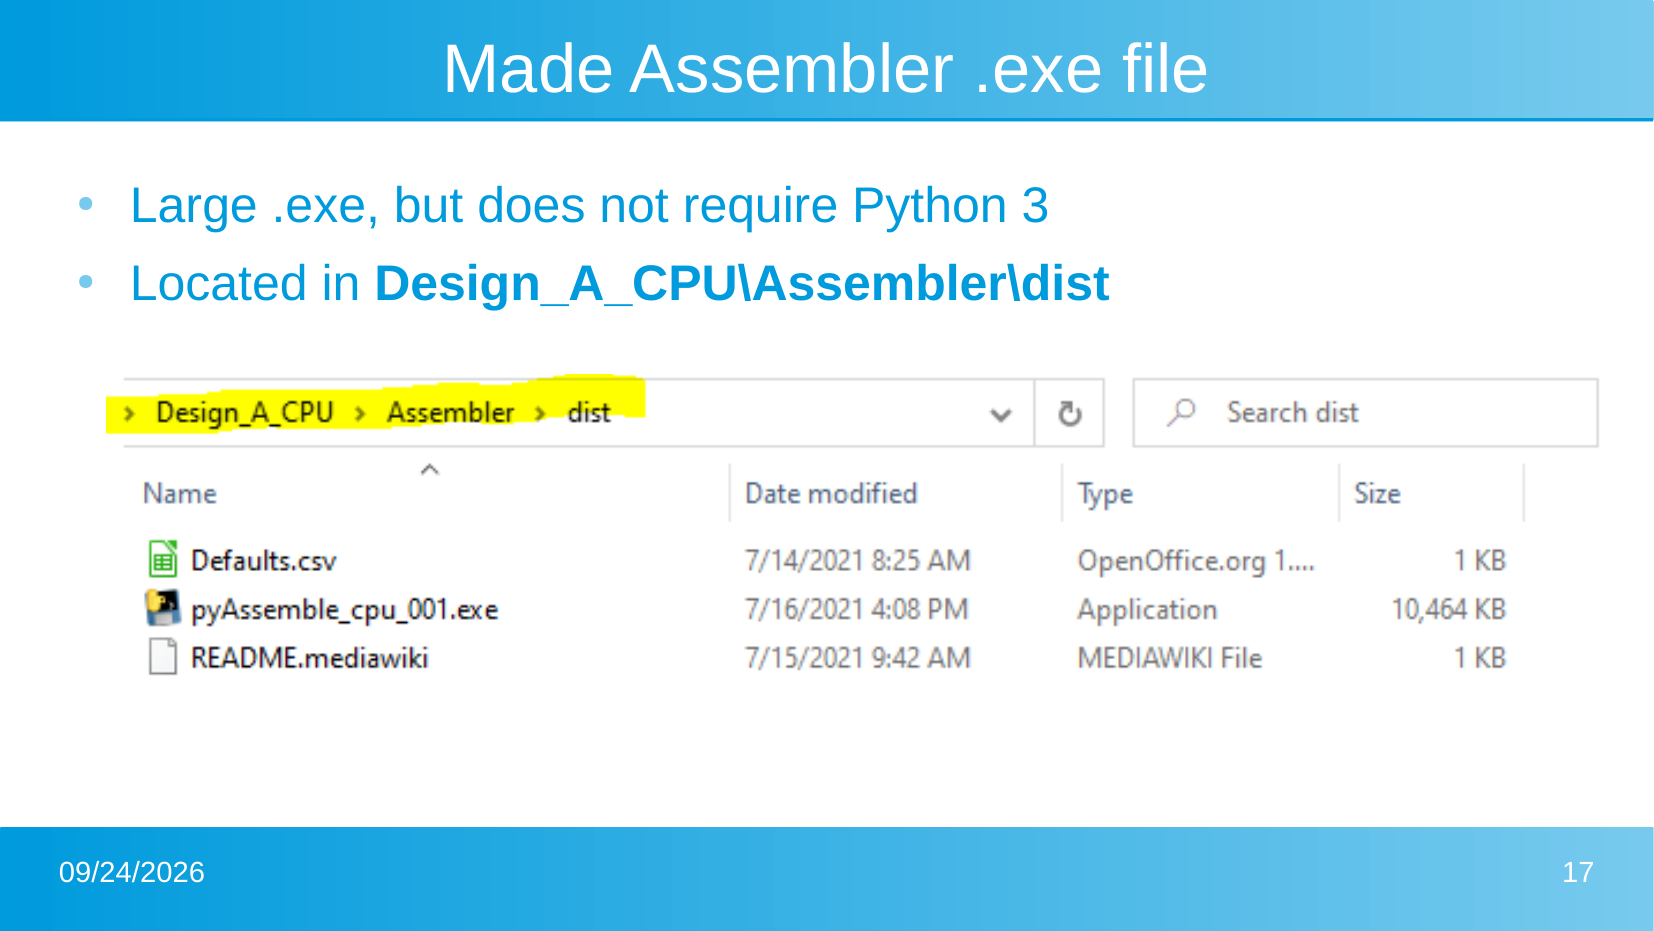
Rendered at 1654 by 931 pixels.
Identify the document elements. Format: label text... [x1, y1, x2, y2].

title Made Assembler .exe file [59, 29, 1595, 108]
list Large .exe, but does not require Python 3 Located in Design_A_CPU\Assembler\dist [59, 177, 1595, 263]
picture [106, 374, 1611, 724]
